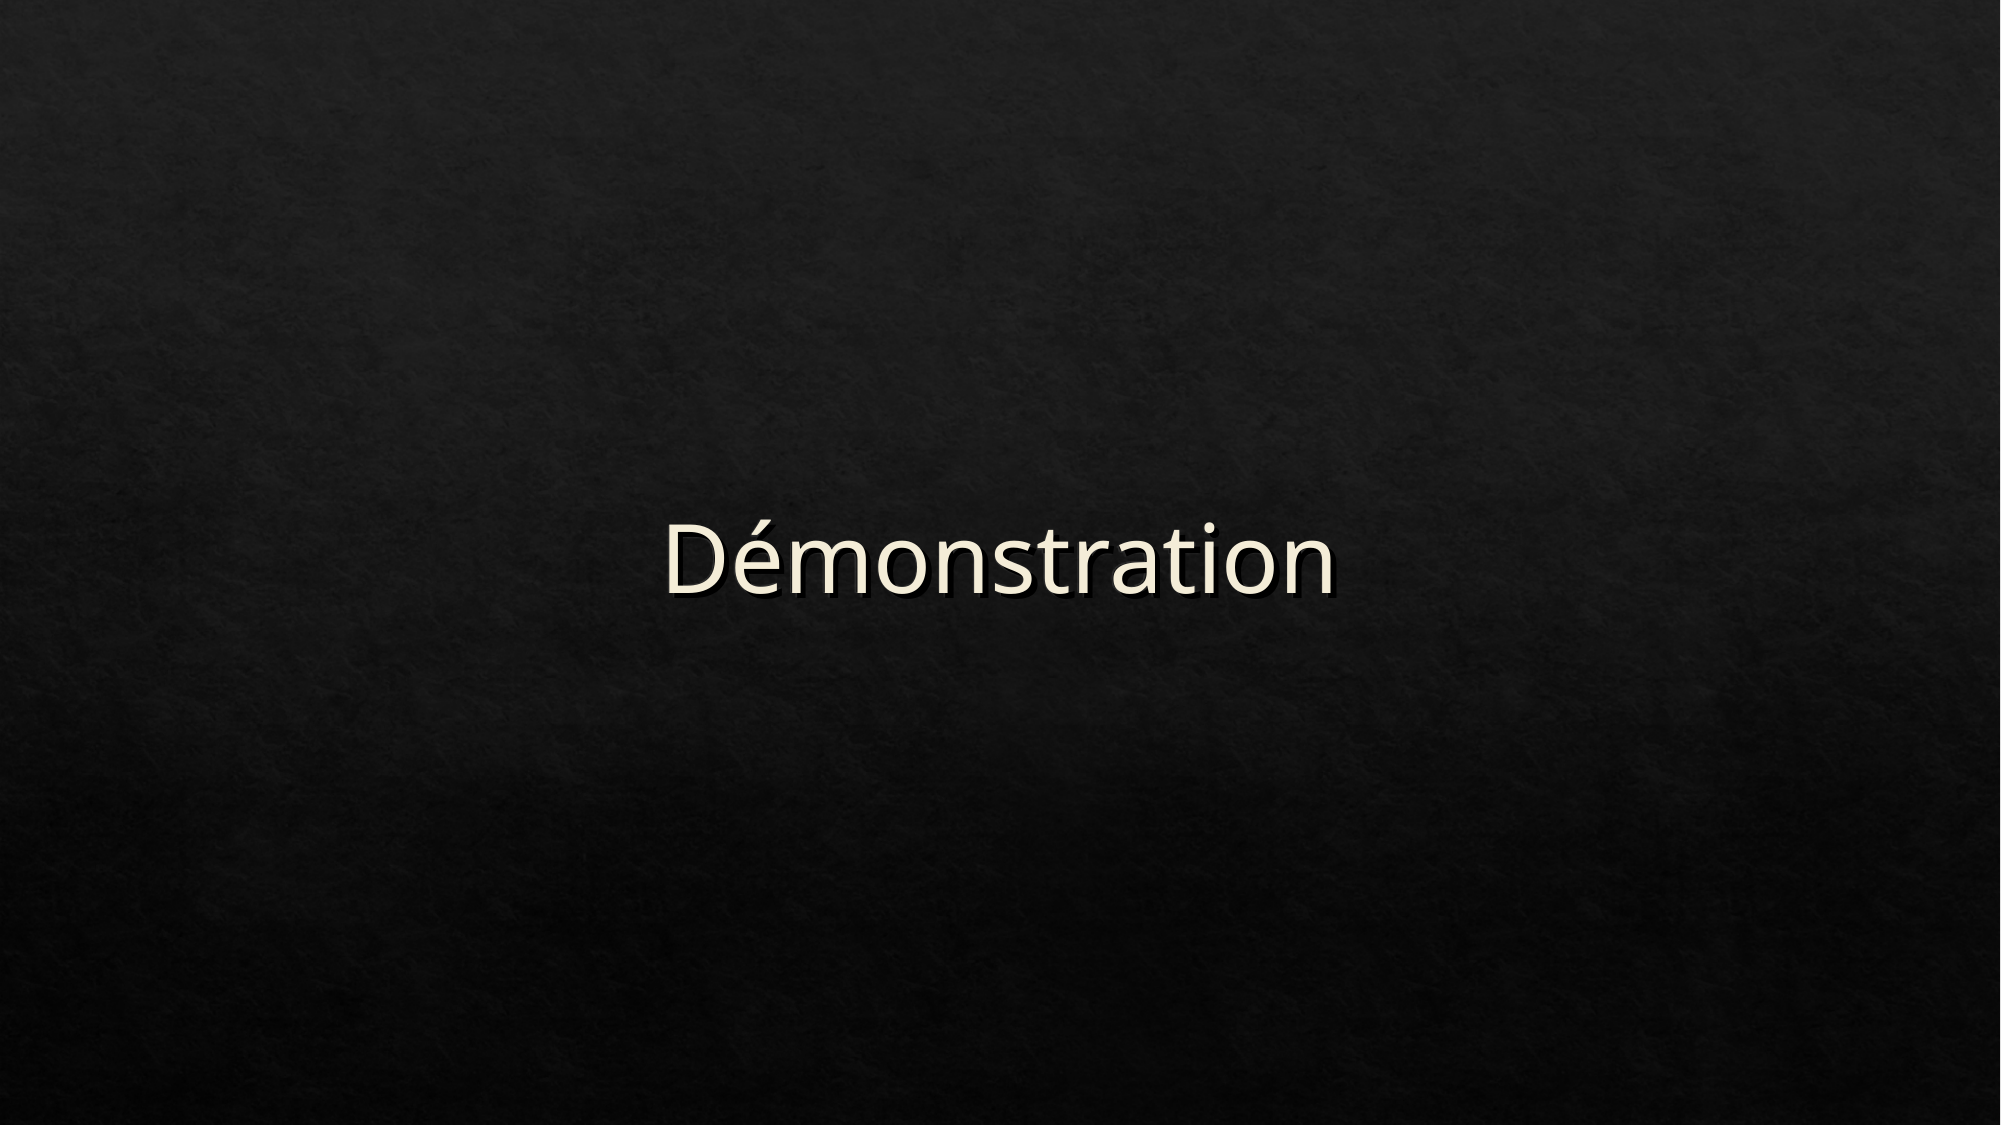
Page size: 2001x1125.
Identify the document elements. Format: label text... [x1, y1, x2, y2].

title Démonstration [150, 459, 1850, 666]
